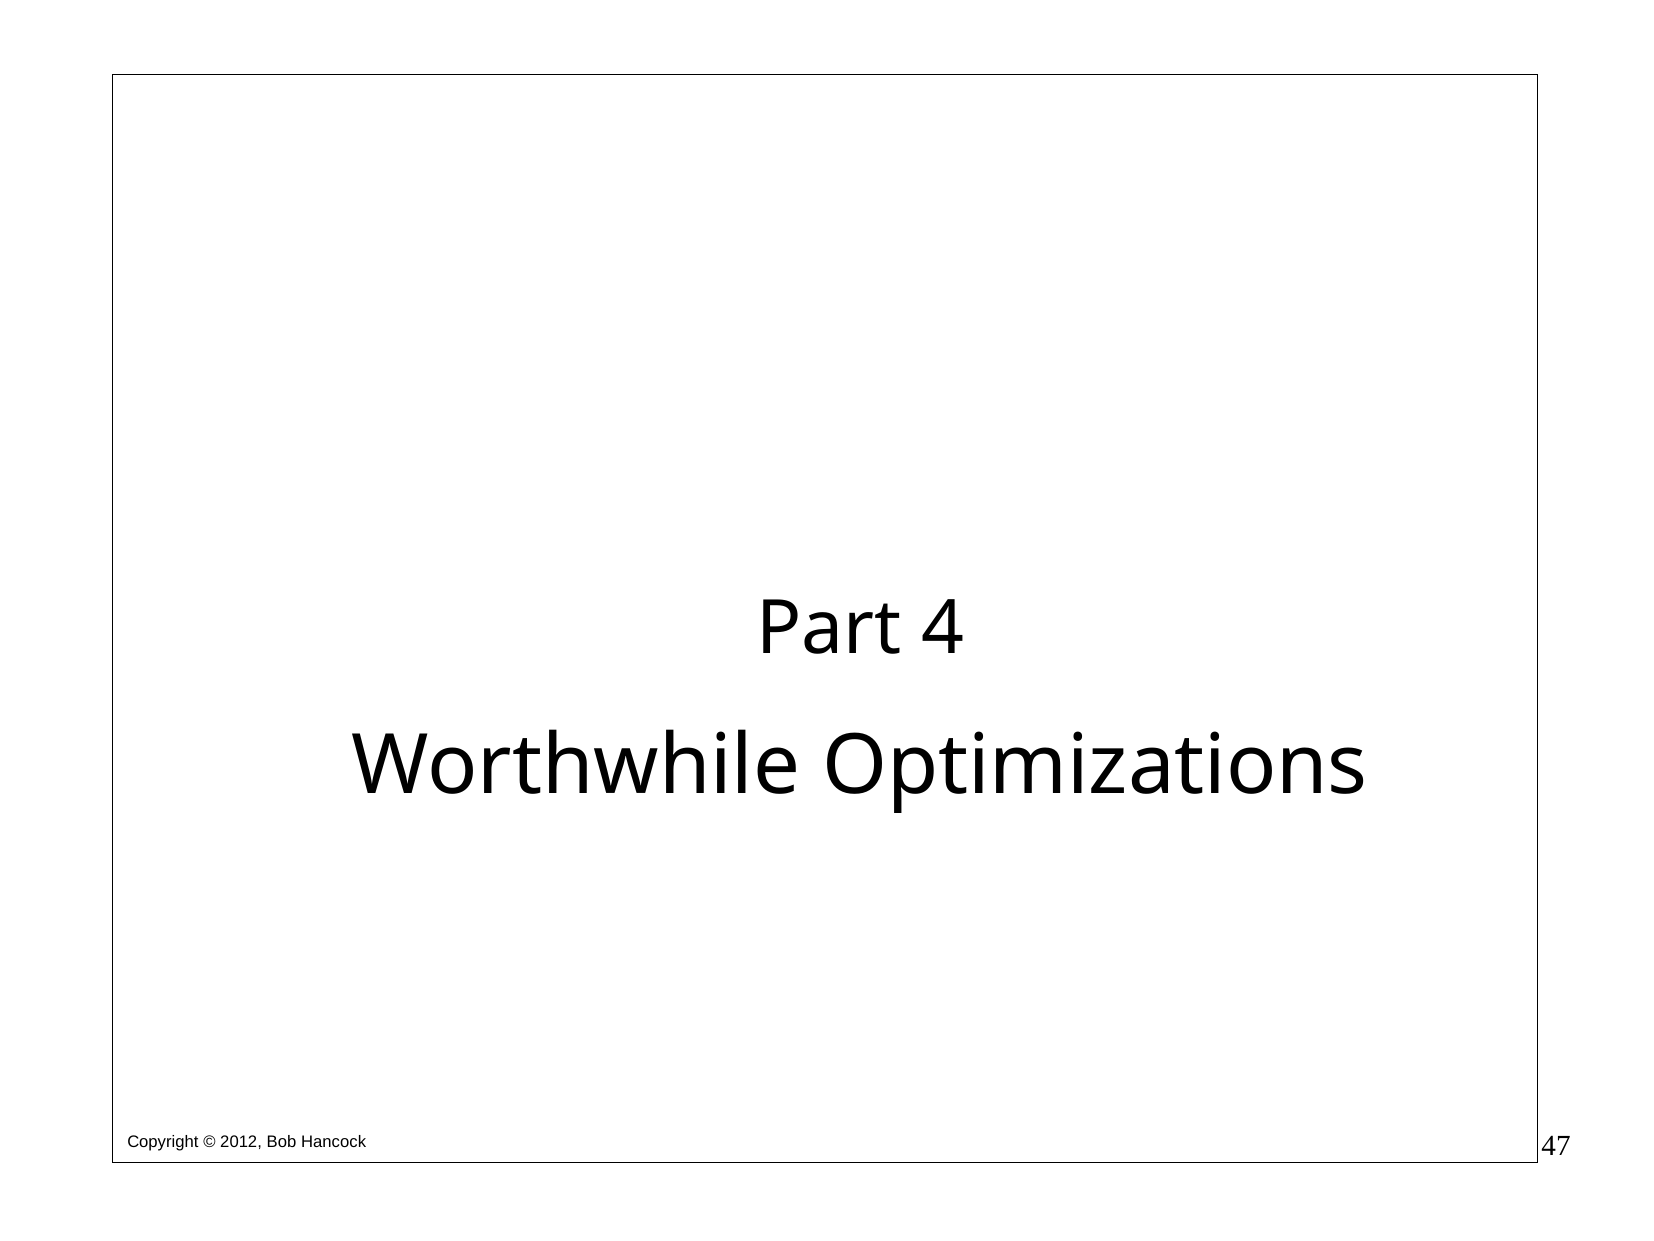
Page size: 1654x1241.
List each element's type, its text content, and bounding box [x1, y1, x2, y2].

list Part 4 Worthwhile Optimizations [150, 262, 1501, 1126]
text_box Copyright © 2012, Bob Hancock [112, 1125, 382, 1159]
